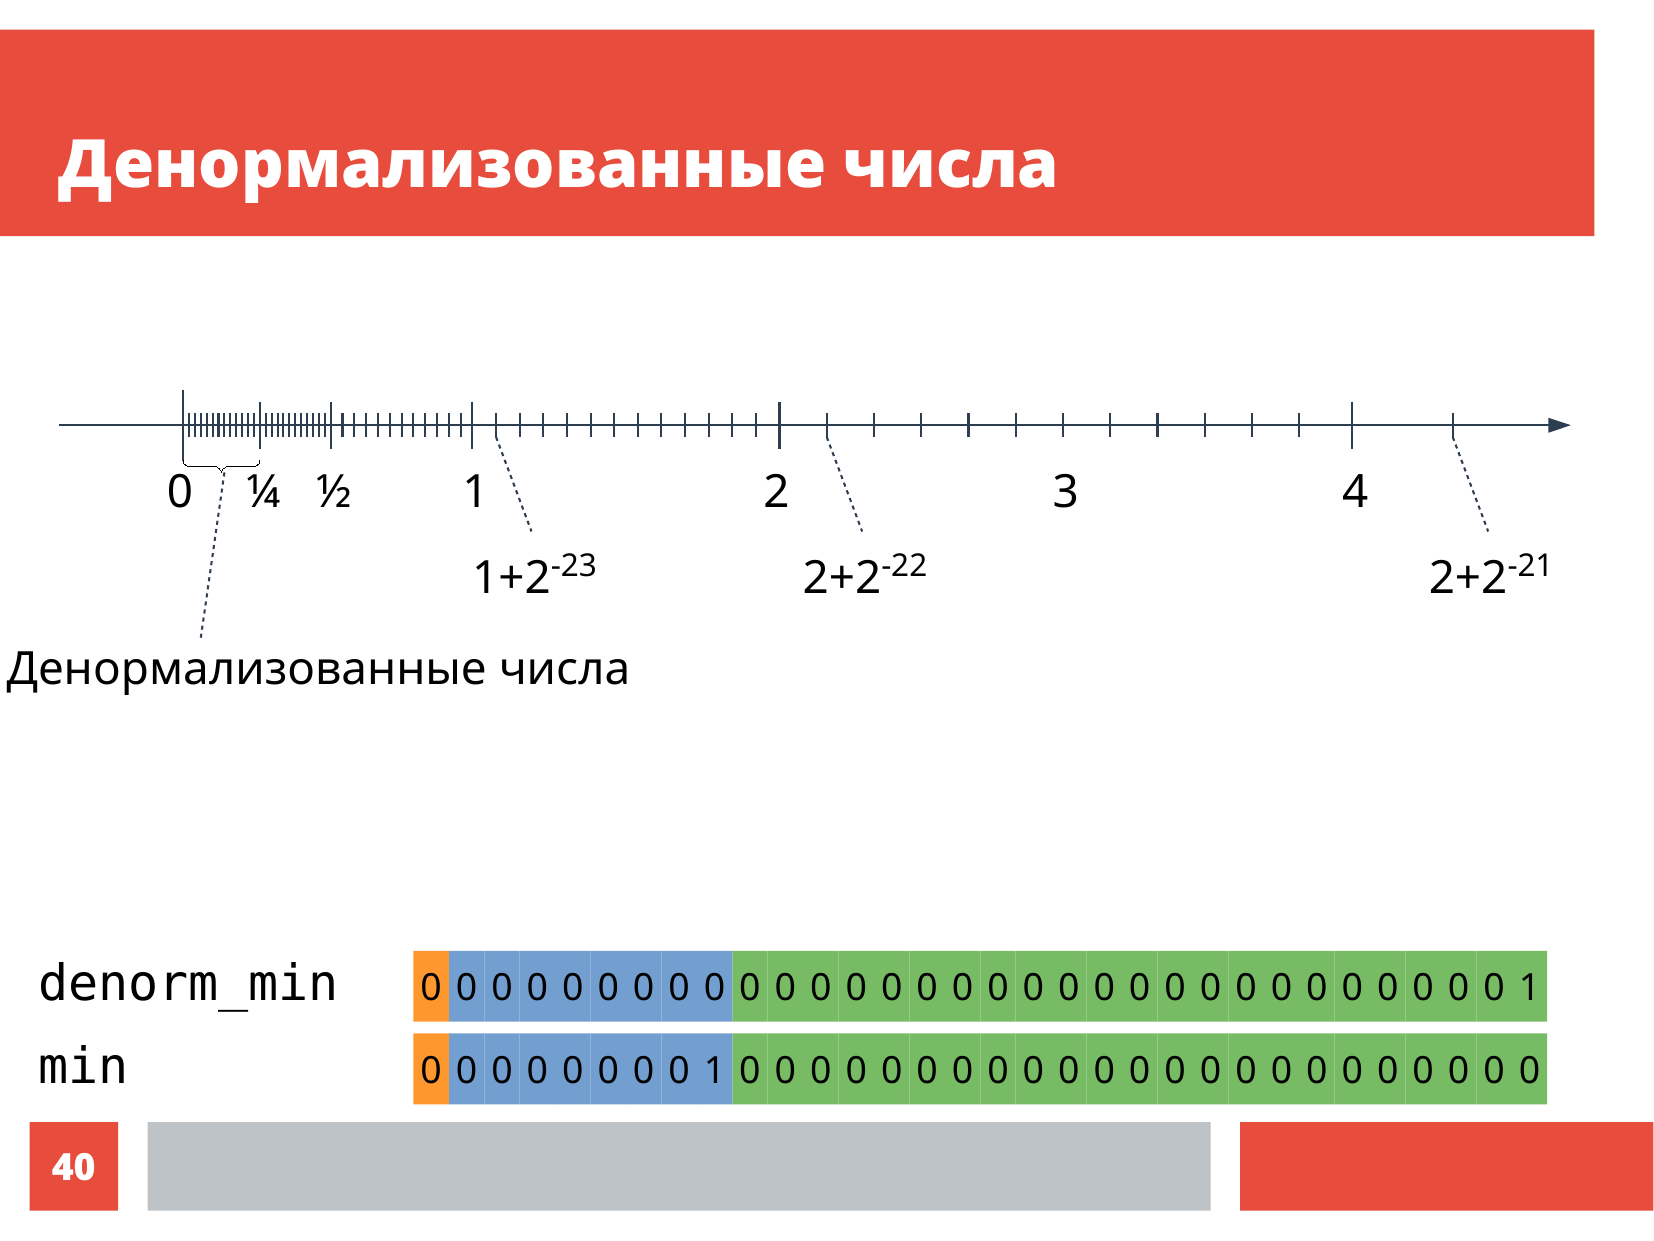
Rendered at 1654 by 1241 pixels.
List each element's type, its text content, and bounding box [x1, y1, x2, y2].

text_box 0 [590, 950, 625, 1022]
text_box 0 [1511, 1033, 1548, 1105]
text_box 0 [980, 950, 1015, 1022]
text_box 2+2-21 [1464, 543, 1518, 603]
text_box 0 [1299, 950, 1334, 1022]
text_box 0 [1192, 1033, 1228, 1105]
text_box min [23, 1033, 414, 1099]
text_box 0 [767, 1033, 803, 1105]
text_box 0 [838, 950, 874, 1022]
text_box 0 [733, 1033, 767, 1105]
text_box 0 [1192, 950, 1228, 1022]
text_box 0 [767, 950, 803, 1022]
text_box 0 [803, 1033, 838, 1105]
text_box 0 [1263, 950, 1299, 1022]
text_box 0 [555, 950, 590, 1022]
text_box 0 [1228, 1033, 1263, 1105]
text_box 0 [733, 950, 767, 1022]
text_box 0 [661, 950, 696, 1022]
text_box denorm_min [23, 950, 414, 1016]
text_box 0 [1476, 950, 1511, 1022]
text_box 0 [1015, 1033, 1051, 1105]
text_box 1 [696, 1033, 733, 1105]
text_box 0 [519, 950, 555, 1022]
text_box 0 [1263, 1033, 1299, 1105]
text_box 1 [1511, 950, 1548, 1022]
text_box 4 [1328, 460, 1382, 520]
text_box 0 [484, 1033, 519, 1105]
text_box 0 [909, 1033, 944, 1105]
text_box 0 [1440, 950, 1476, 1022]
text_box 0 [1405, 1033, 1440, 1105]
text_box ½ [307, 460, 361, 520]
text_box 0 [1051, 950, 1086, 1022]
text_box 0 [413, 1033, 449, 1105]
text_box 0 [1015, 950, 1051, 1022]
text_box 0 [519, 1033, 555, 1105]
text_box 2+2-22 [838, 543, 892, 603]
text_box 0 [153, 460, 207, 520]
text_box 0 [944, 950, 980, 1022]
text_box 0 [1086, 1033, 1122, 1105]
text_box 0 [1370, 1033, 1405, 1105]
text_box Денормализованные числа [129, 637, 508, 697]
text_box 0 [1476, 1033, 1511, 1105]
text_box 0 [449, 1033, 484, 1105]
text_box 0 [1370, 950, 1405, 1022]
text_box 0 [1299, 1033, 1334, 1105]
text_box 3 [1039, 460, 1093, 520]
text_box 0 [1228, 950, 1263, 1022]
text_box ¼ [236, 460, 290, 520]
text_box 0 [1122, 1033, 1157, 1105]
text_box 0 [838, 1033, 874, 1105]
text_box 0 [1405, 950, 1440, 1022]
text_box 0 [1334, 950, 1370, 1022]
title Денормализованные числа [59, 59, 1595, 207]
text_box 0 [909, 950, 944, 1022]
text_box 0 [555, 1033, 590, 1105]
text_box 0 [1334, 1033, 1370, 1105]
text_box 0 [944, 1033, 980, 1105]
text_box 0 [625, 1033, 661, 1105]
text_box 0 [874, 950, 909, 1022]
text_box 0 [661, 1033, 696, 1105]
text_box 0 [696, 950, 733, 1022]
text_box 0 [1086, 950, 1122, 1022]
text_box 0 [1440, 1033, 1476, 1105]
text_box 2 [750, 460, 804, 520]
text_box 0 [1157, 950, 1192, 1022]
text_box 0 [1122, 950, 1157, 1022]
text_box 0 [1051, 1033, 1086, 1105]
text_box 0 [625, 950, 661, 1022]
text_box 0 [1157, 1033, 1192, 1105]
text_box 0 [980, 1033, 1015, 1105]
text_box 0 [484, 950, 519, 1022]
text_box 1+2-23 [507, 543, 562, 603]
text_box 0 [449, 950, 484, 1022]
text_box 0 [590, 1033, 625, 1105]
text_box 0 [874, 1033, 909, 1105]
text_box 0 [803, 950, 838, 1022]
text_box 1 [448, 460, 502, 520]
text_box 0 [413, 950, 449, 1022]
